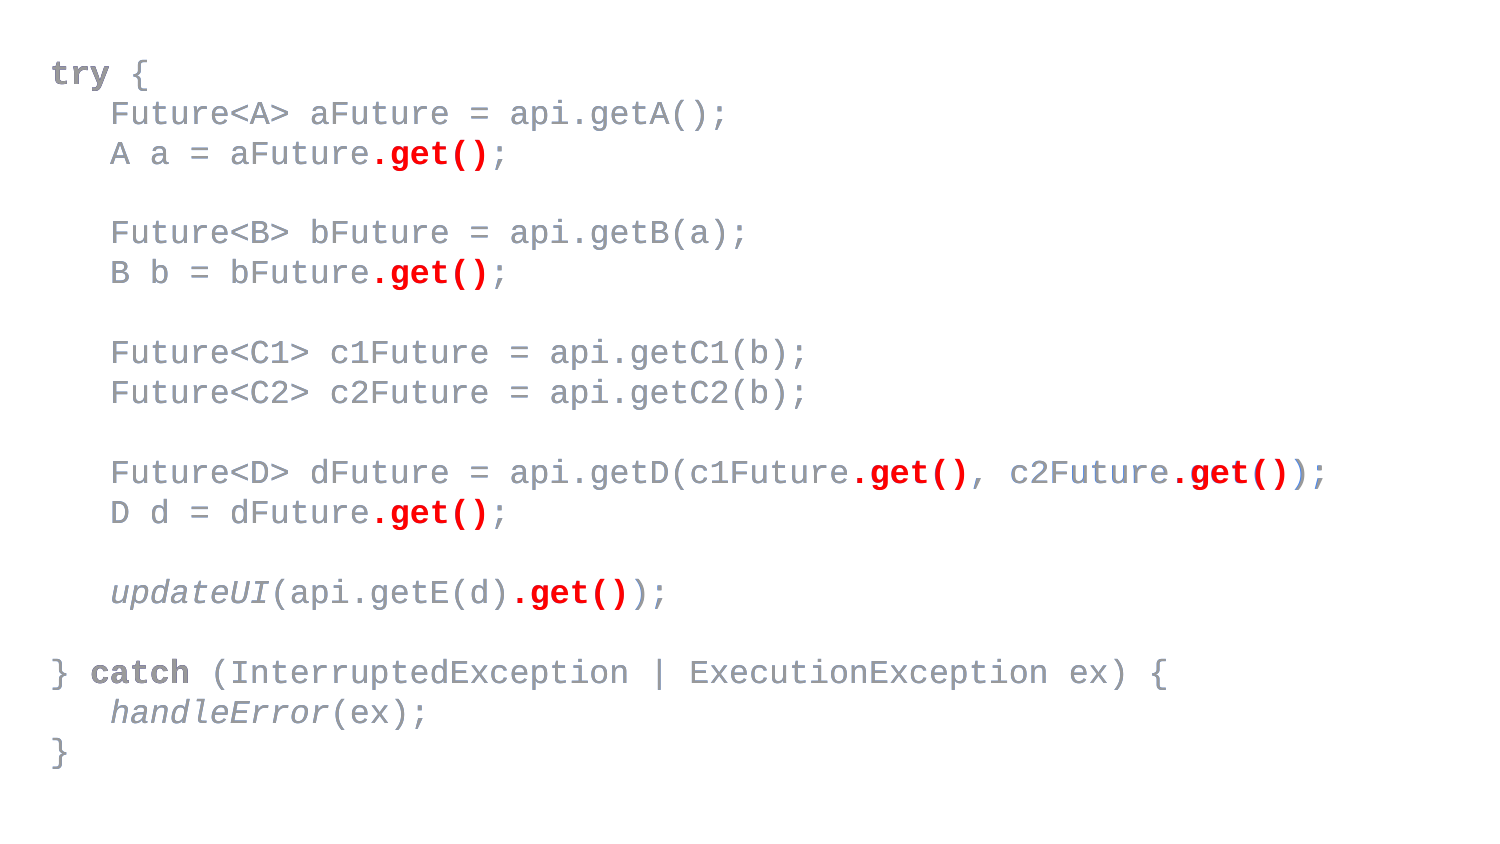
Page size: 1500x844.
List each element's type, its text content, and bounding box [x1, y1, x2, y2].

text_box try { Future<A> aFuture = api.getA(); A a = aFuture.get(); Future<B> bFuture = api.getB(a); B b = bFuture.get(); Future<C1> c1Future = api.getC1(b); Future<C2> c2Future = api.getC2(b); Future<D> dFuture = api.getD(c1Future.get(), c2Future.get()); D d = dFuture.get(); updateUI(api.getE(d).get()); } catch (InterruptedException | ExecutionException ex) { handleError(ex); } [35, 36, 1470, 816]
